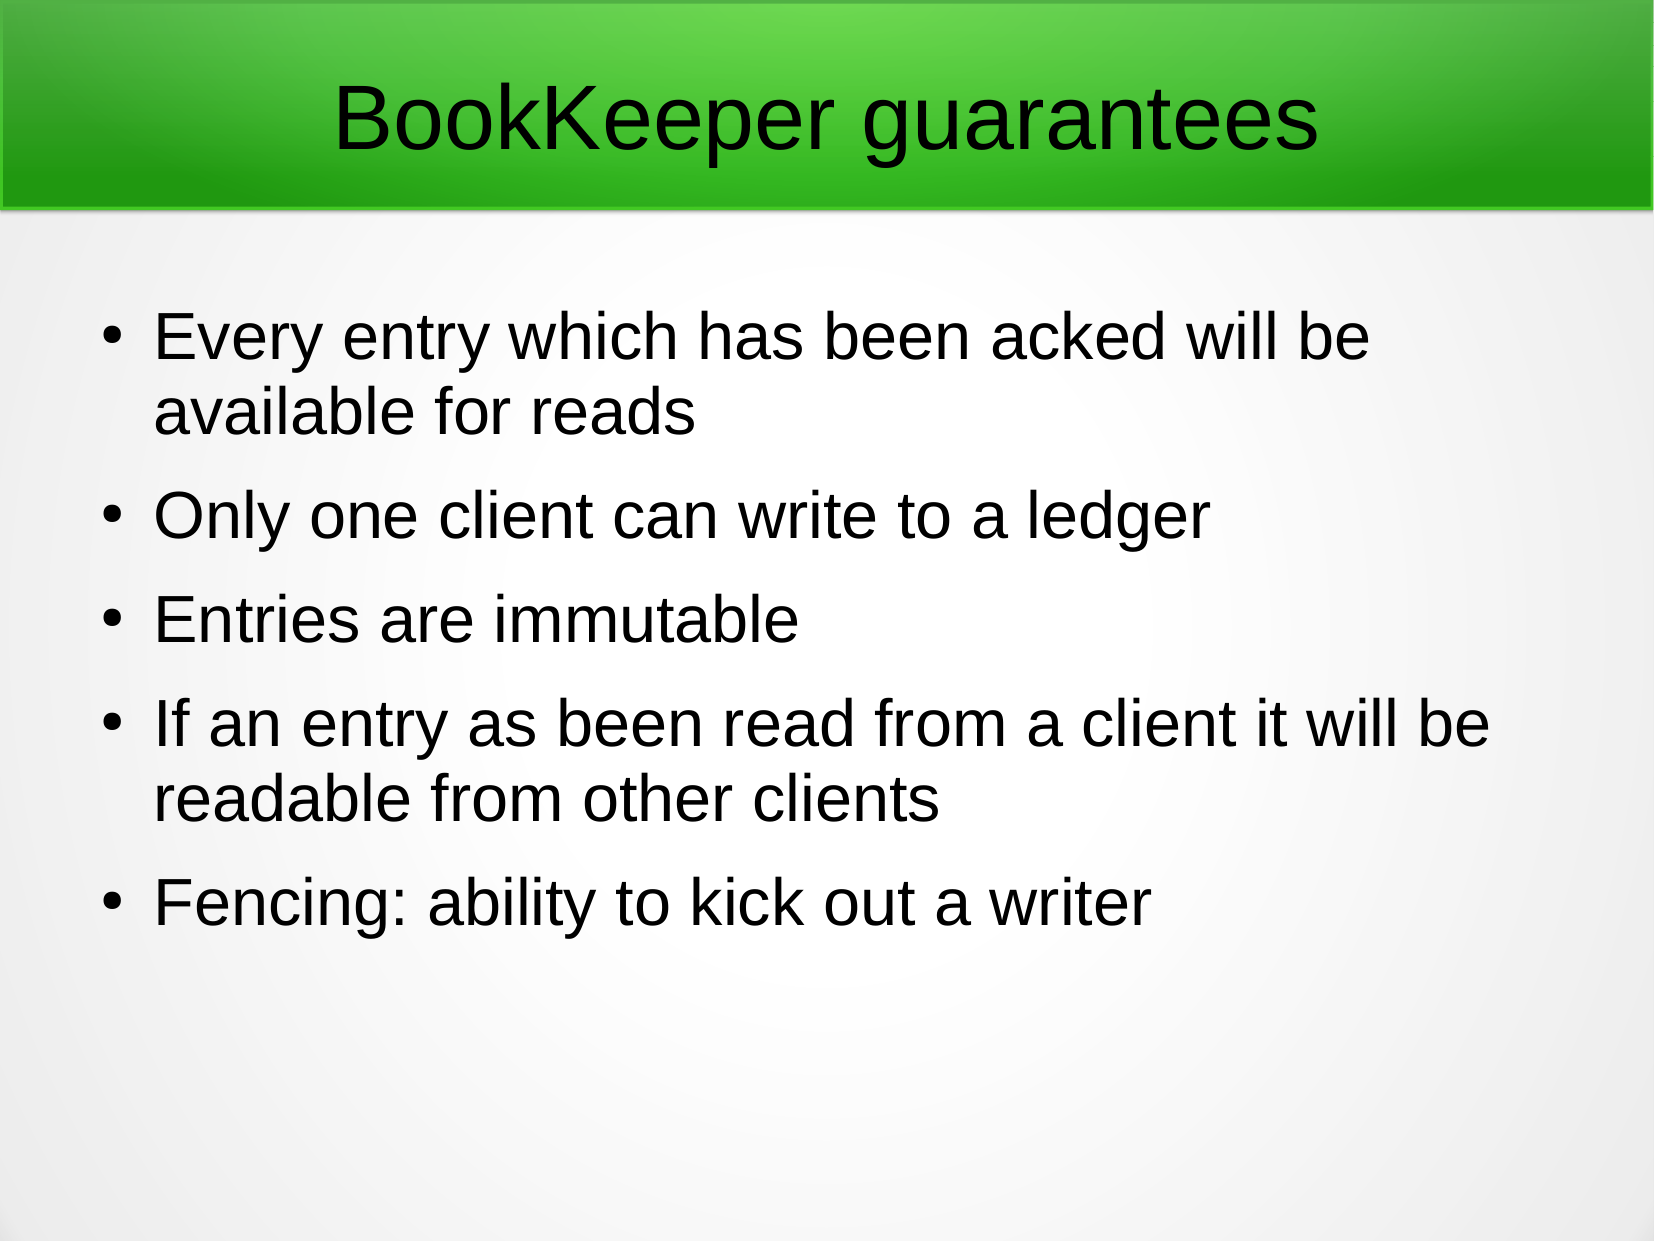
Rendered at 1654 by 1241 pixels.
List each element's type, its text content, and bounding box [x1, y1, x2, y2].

list Every entry which has been acked will be available for reads Only one client can write to a ledger Entries are immutable If an entry as been read from a client it will be readable from other clients Fencing: ability to kick out a writer [82, 299, 1571, 1019]
title BookKeeper guarantees [82, 47, 1571, 189]
